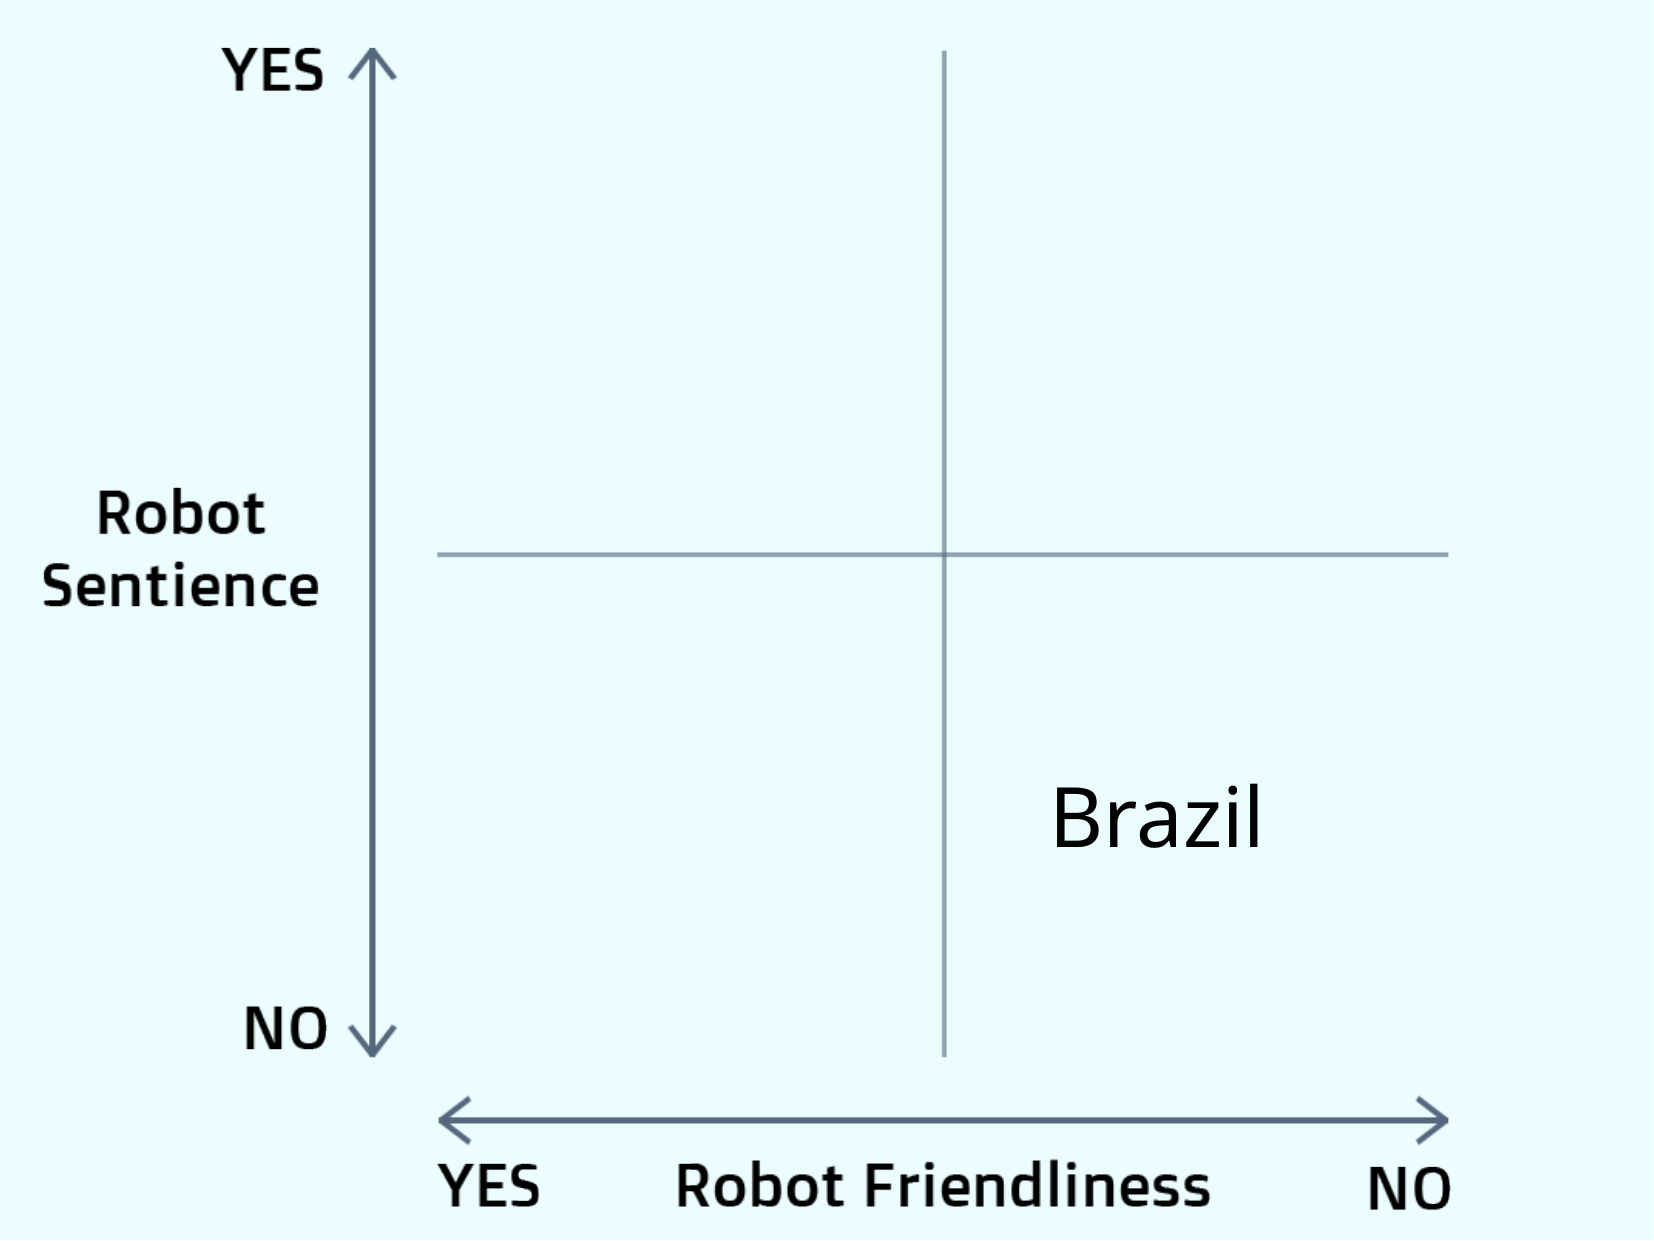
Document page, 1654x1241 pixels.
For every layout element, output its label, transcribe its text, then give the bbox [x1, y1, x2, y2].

text_box Brazil [1035, 751, 1273, 860]
picture [0, 0, 1623, 1241]
